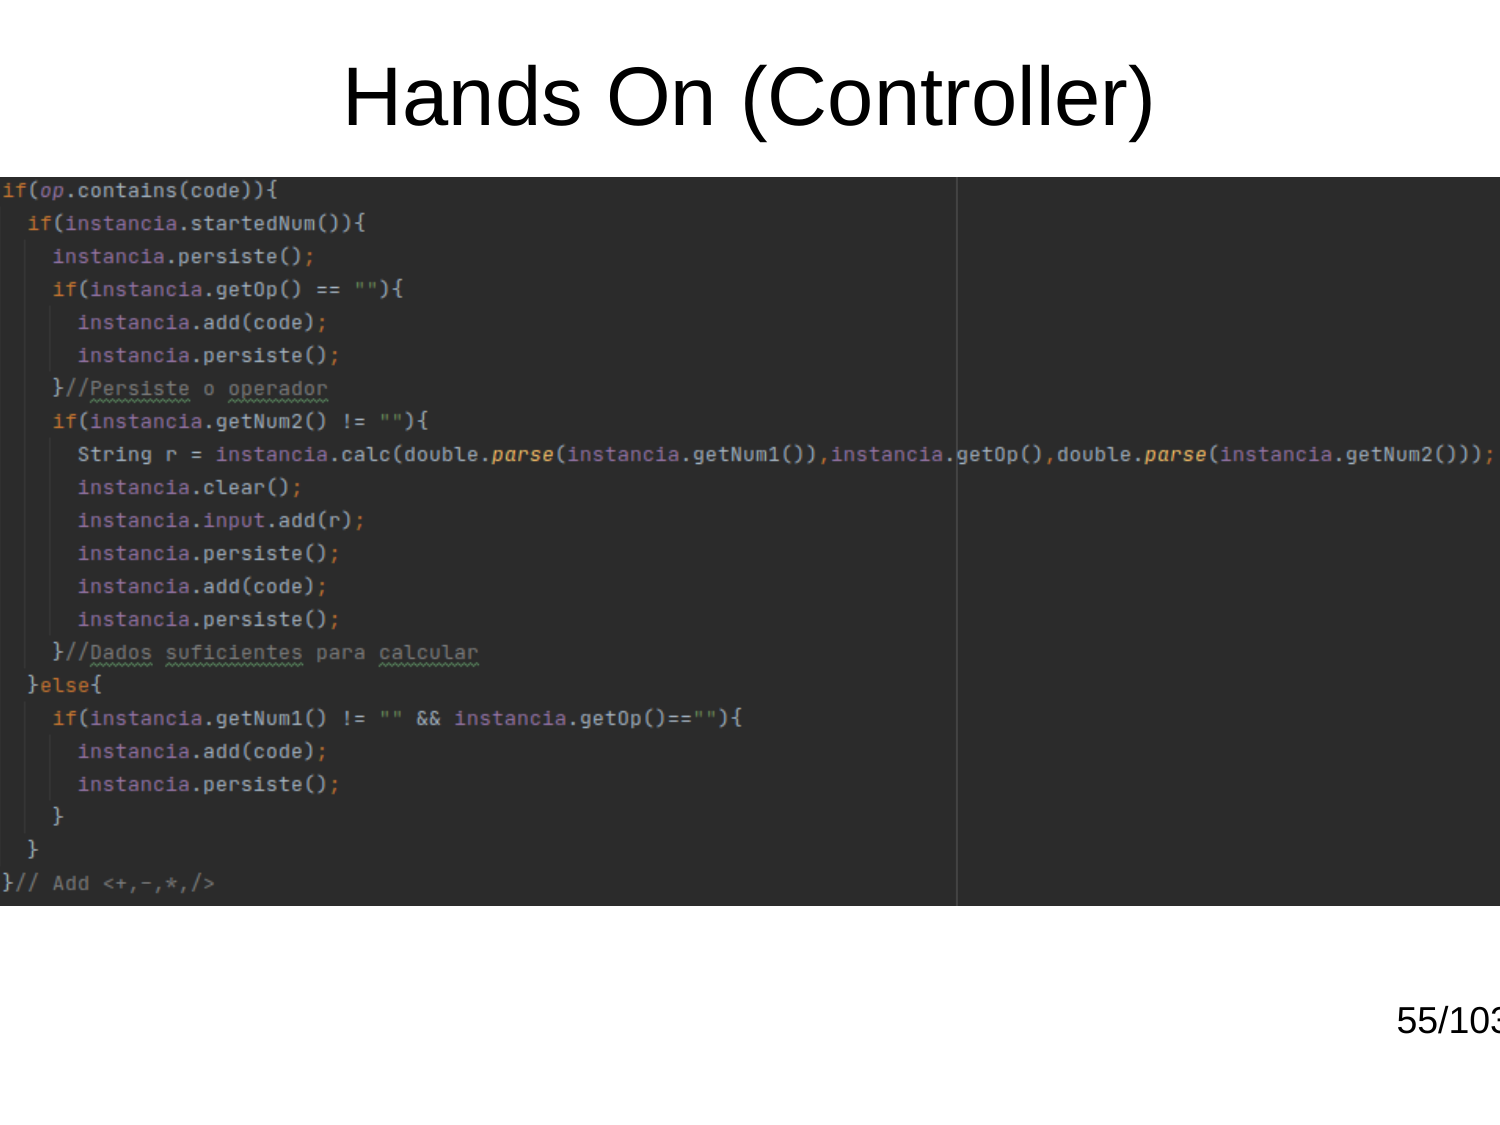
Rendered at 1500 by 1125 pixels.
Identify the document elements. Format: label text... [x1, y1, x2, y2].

picture [0, 177, 1500, 906]
text_box Hands On (Controller) [74, 30, 1425, 155]
